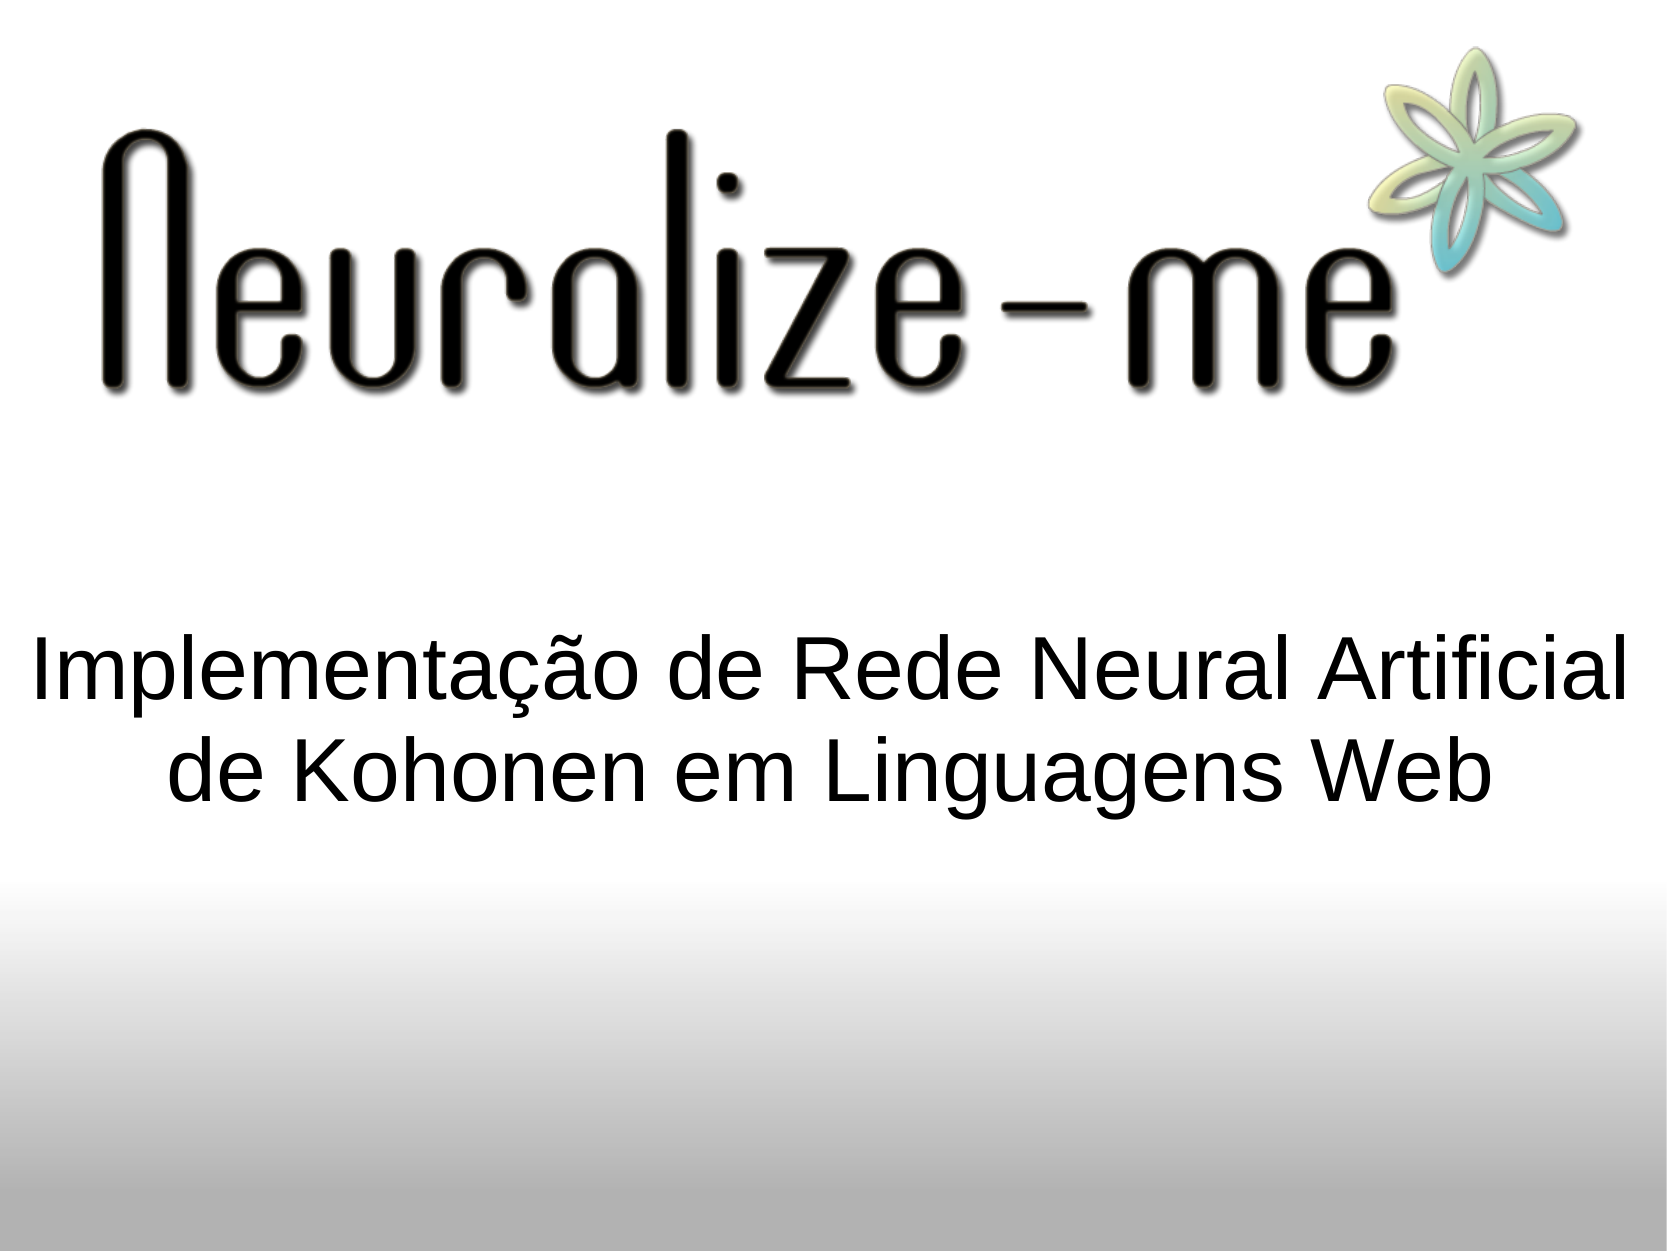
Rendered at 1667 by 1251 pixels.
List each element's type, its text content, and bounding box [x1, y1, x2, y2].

title Implementação de Rede Neural Artificial de Kohonen em Linguagens Web [23, 618, 1638, 973]
picture [0, 0, 1667, 1251]
